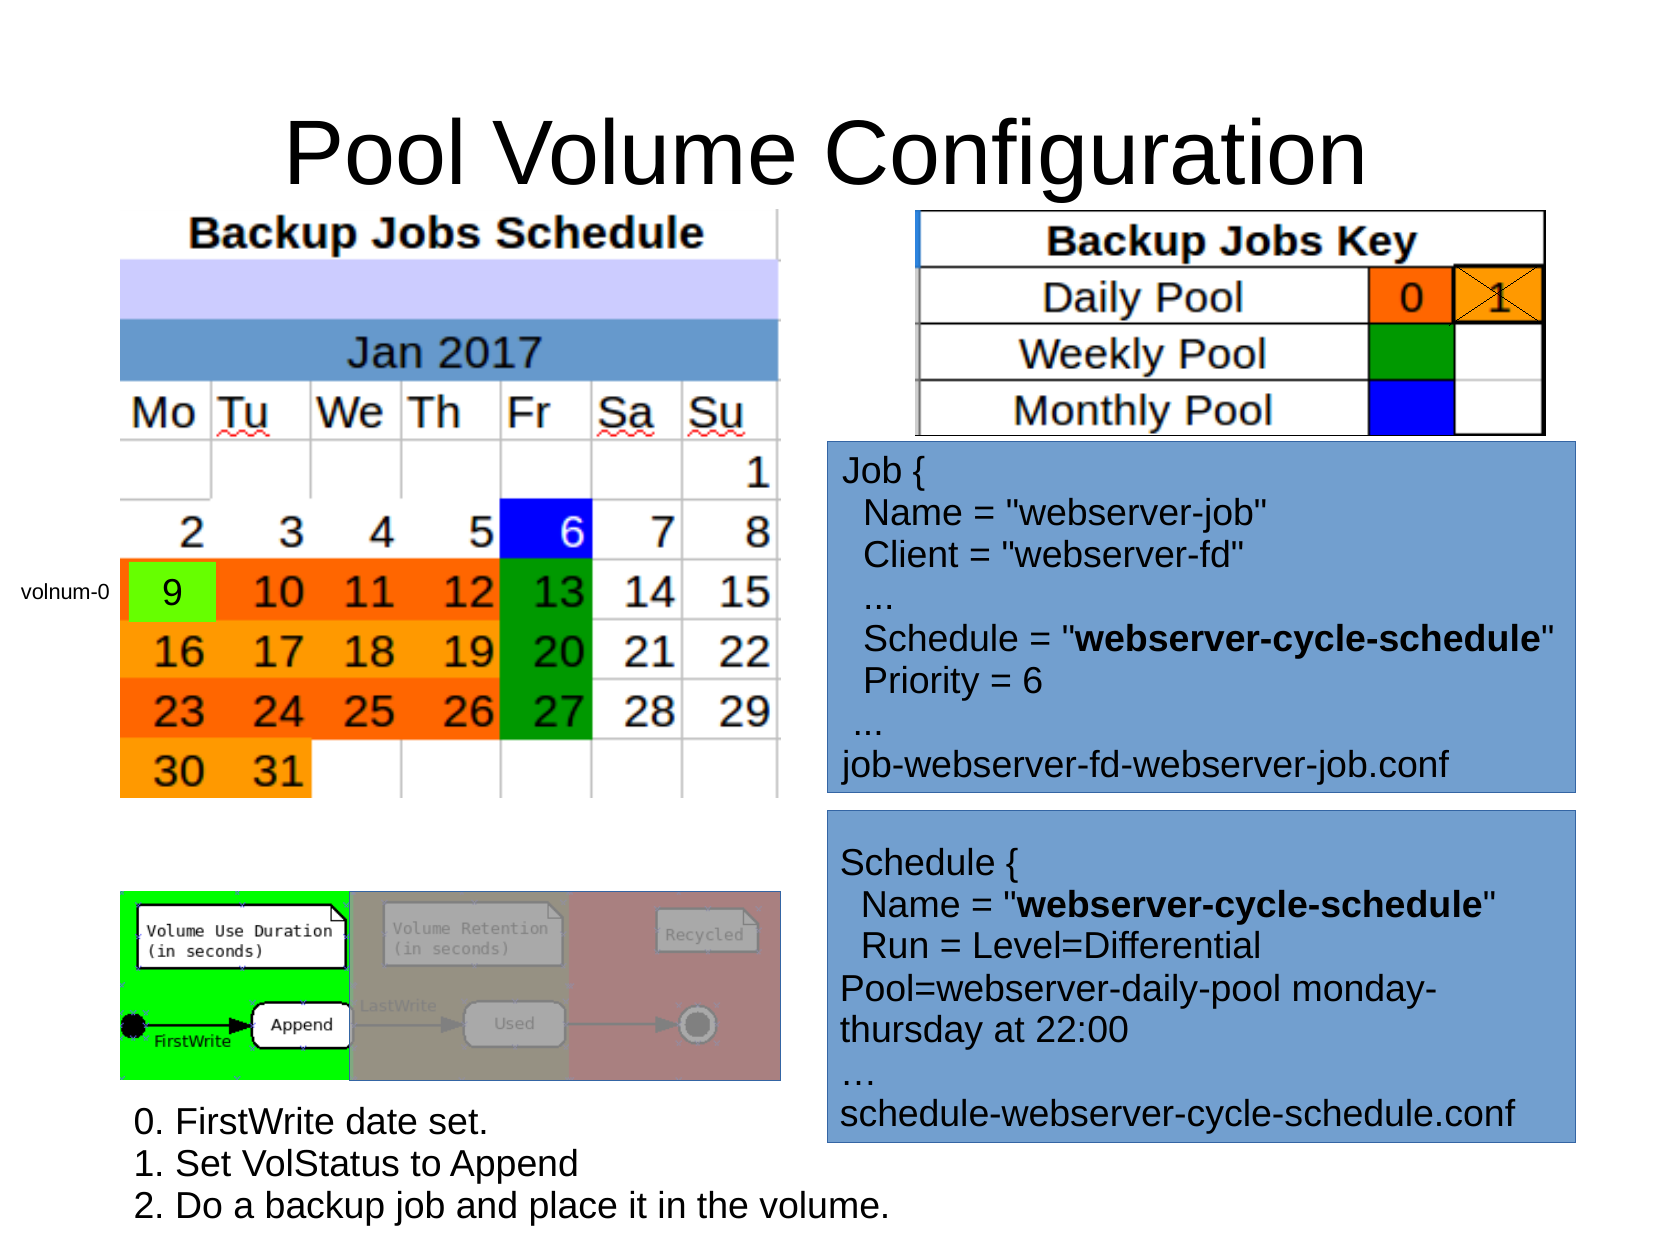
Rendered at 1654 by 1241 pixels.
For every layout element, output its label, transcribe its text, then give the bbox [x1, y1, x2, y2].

text_box 0. FirstWrite date set. 1. Set VolStatus to Append 2. Do a backup job and place it in the volume. [118, 1092, 906, 1234]
text_box [827, 810, 1576, 1143]
text_box 9 [128, 561, 216, 622]
text_box Job { Name = "webserver-job" Client = "webserver-fd" ... Schedule = "webserver-cycle-schedule" Priority = 6 ... job-webserver-fd-webserver-job.conf [827, 442, 1654, 793]
picture [120, 891, 349, 1081]
title Pool Volume Configuration [82, 49, 1571, 257]
text_box volnum-0 [6, 572, 125, 612]
picture [915, 210, 1546, 435]
text_box [349, 891, 781, 1081]
picture [120, 209, 781, 798]
text_box Schedule { Name = "webserver-cycle-schedule" Run = Level=Differential Pool=webserver-daily-pool monday-thursday at 22:00 … schedule-webserver-cycle-schedule.conf [825, 833, 1561, 1143]
